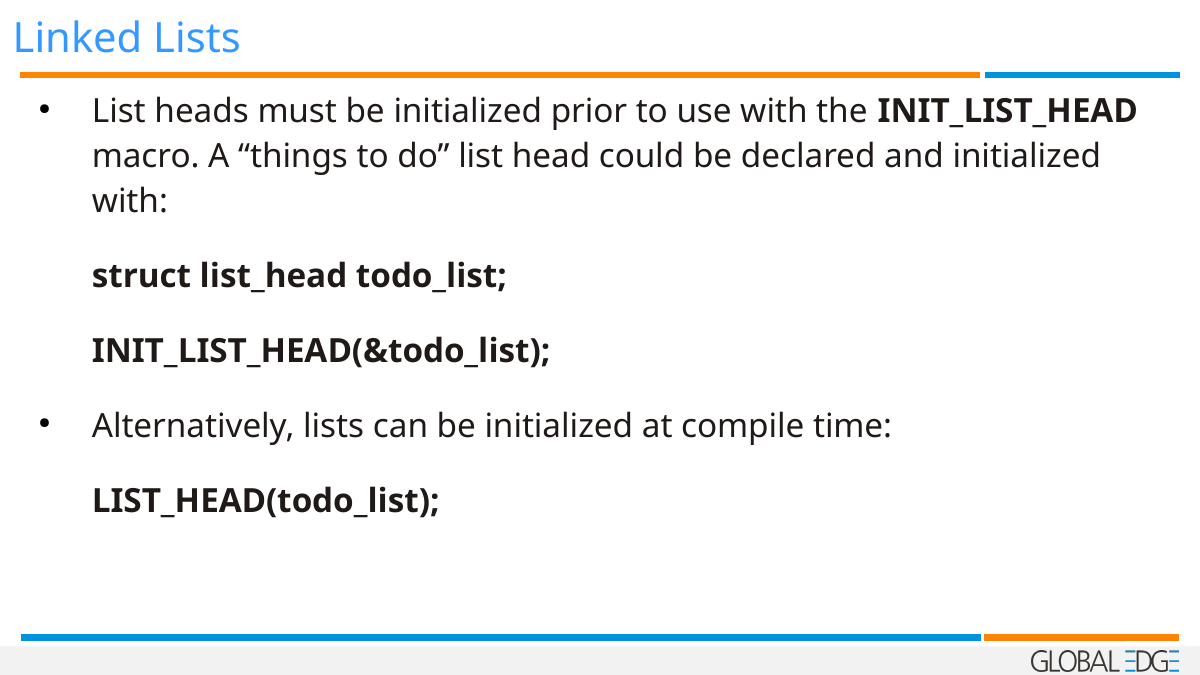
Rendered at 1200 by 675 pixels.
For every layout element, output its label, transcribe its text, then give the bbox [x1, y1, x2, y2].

picture [1031, 650, 1179, 672]
list List heads must be initialized prior to use with the INIT_LIST_HEAD macro. A “things to do” list head could be declared and initialized with: struct list_head todo_list; INIT_LIST_HEAD(&todo_list); Alternatively, lists can be initialized at compile time: LIST_HEAD(todo_list); [21, 86, 1158, 627]
title Linked Lists [12, 9, 1088, 63]
